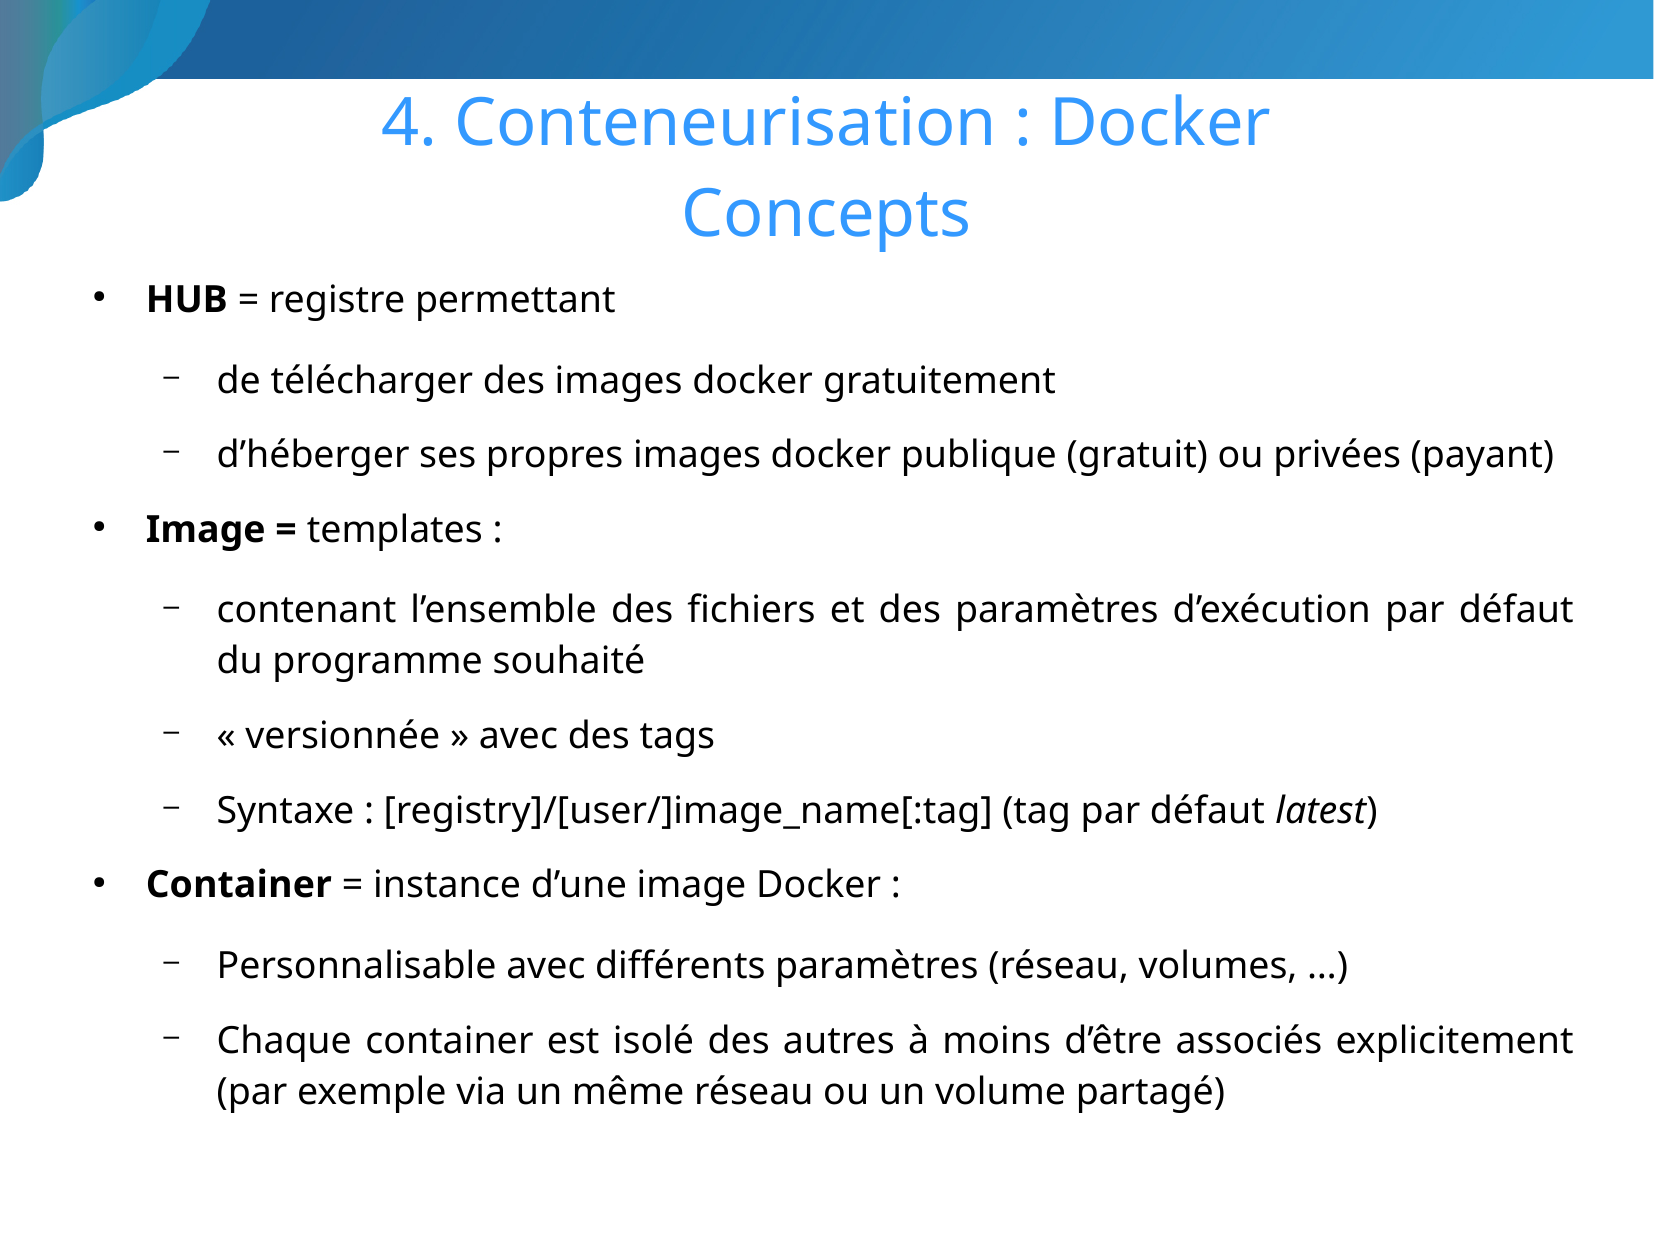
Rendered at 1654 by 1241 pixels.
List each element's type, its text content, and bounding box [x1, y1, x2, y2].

list HUB = registre permettant de télécharger des images docker gratuitement d’héberger ses propres images docker publique (gratuit) ou privées (payant) Image = templates : contenant l’ensemble des fichiers et des paramètres d’exécution par défaut du programme souhaité « versionnée » avec des tags Syntaxe : [registry]/[user/]image_name[:tag] (tag par défaut latest) Container = instance d’une image Docker : Personnalisable avec différents paramètres (réseau, volumes, …) Chaque container est isolé des autres à moins d’être associés explicitement (par exemple via un même réseau ou un volume partagé) [75, 264, 1576, 1124]
title 4. Conteneurisation : Docker Concepts [82, 68, 1571, 261]
picture [0, 0, 1654, 1241]
